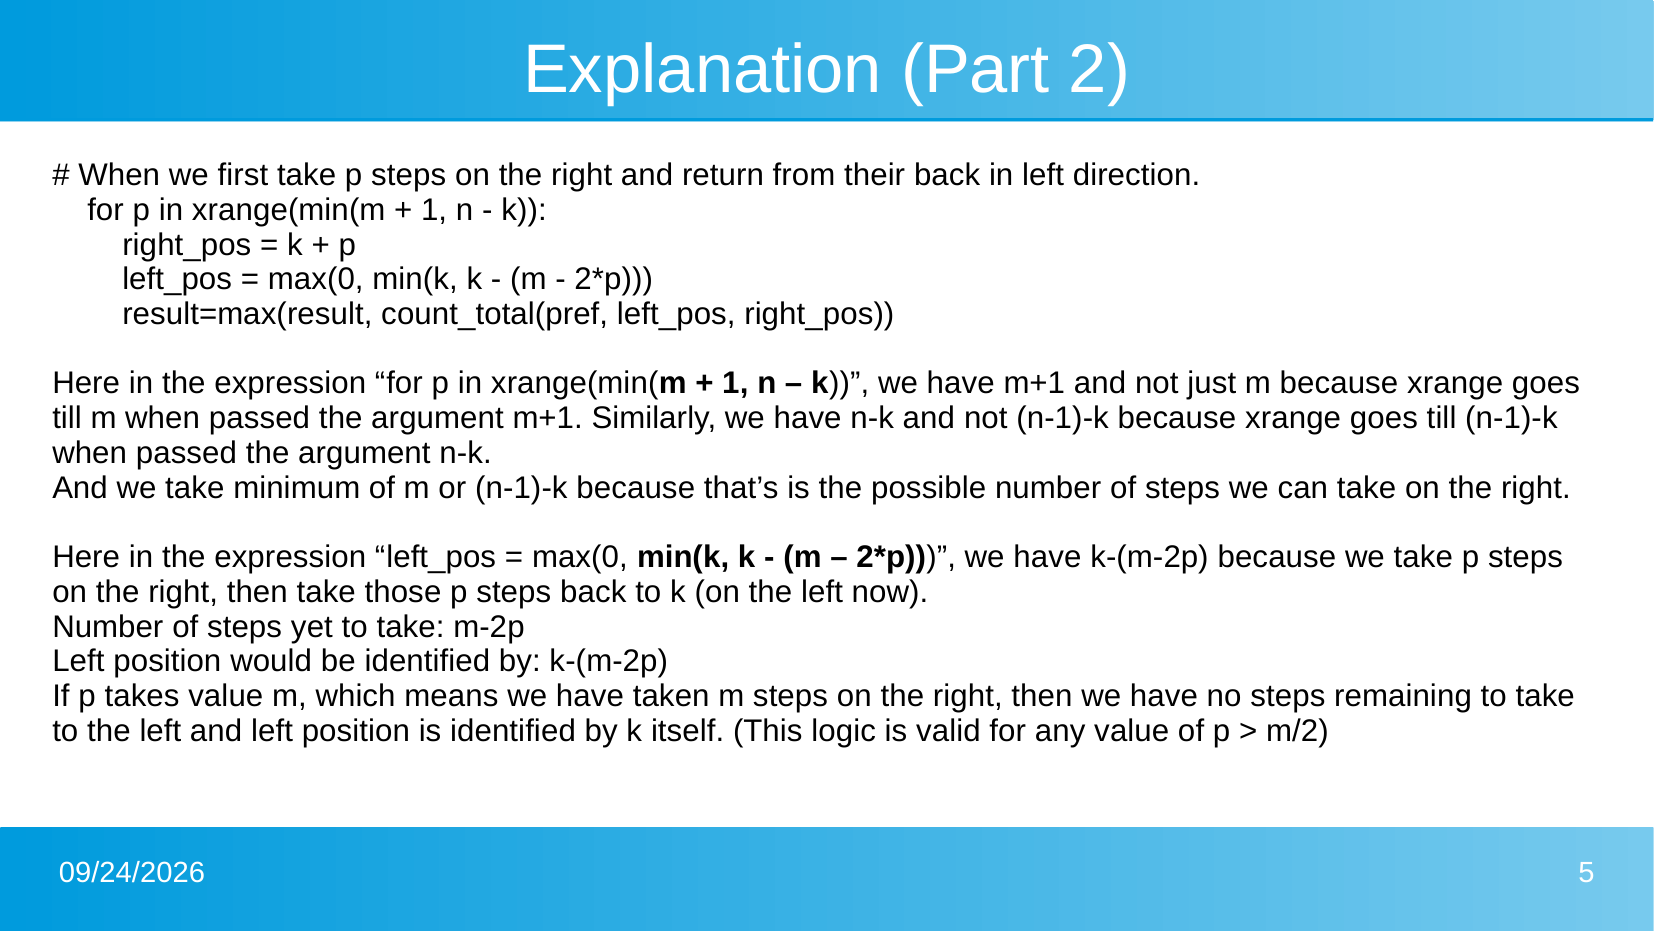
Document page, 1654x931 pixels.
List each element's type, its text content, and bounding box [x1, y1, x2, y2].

title Explanation (Part 2) [59, 29, 1595, 108]
text_box # When we first take p steps on the right and return from their back in left direction. for p in xrange(min(m + 1, n - k)): right_pos = k + p left_pos = max(0, min(k, k - (m - 2*p))) result=max(result, count_total(pref, left_pos, right_pos)) Here in the expression “for p in xrange(min(m + 1, n – k))”, we have m+1 and not just m because xrange goes till m when passed the argument m+1. Similarly, we have n-k and not (n-1)-k because xrange goes till (n-1)-k when passed the argument n-k. And we take minimum of m or (n-1)-k because that’s is the possible number of steps we can take on the right. Here in the expression “left_pos = max(0, min(k, k - (m – 2*p)))”, we have k-(m-2p) because we take p steps on the right, then take those p steps back to k (on the left now). Number of steps yet to take: m-2p Left position would be identified by: k-(m-2p) If p takes value m, which means we have taken m steps on the right, then we have no steps remaining to take to the left and left position is identified by k itself. (This logic is valid for any value of p > m/2) [37, 150, 1613, 860]
